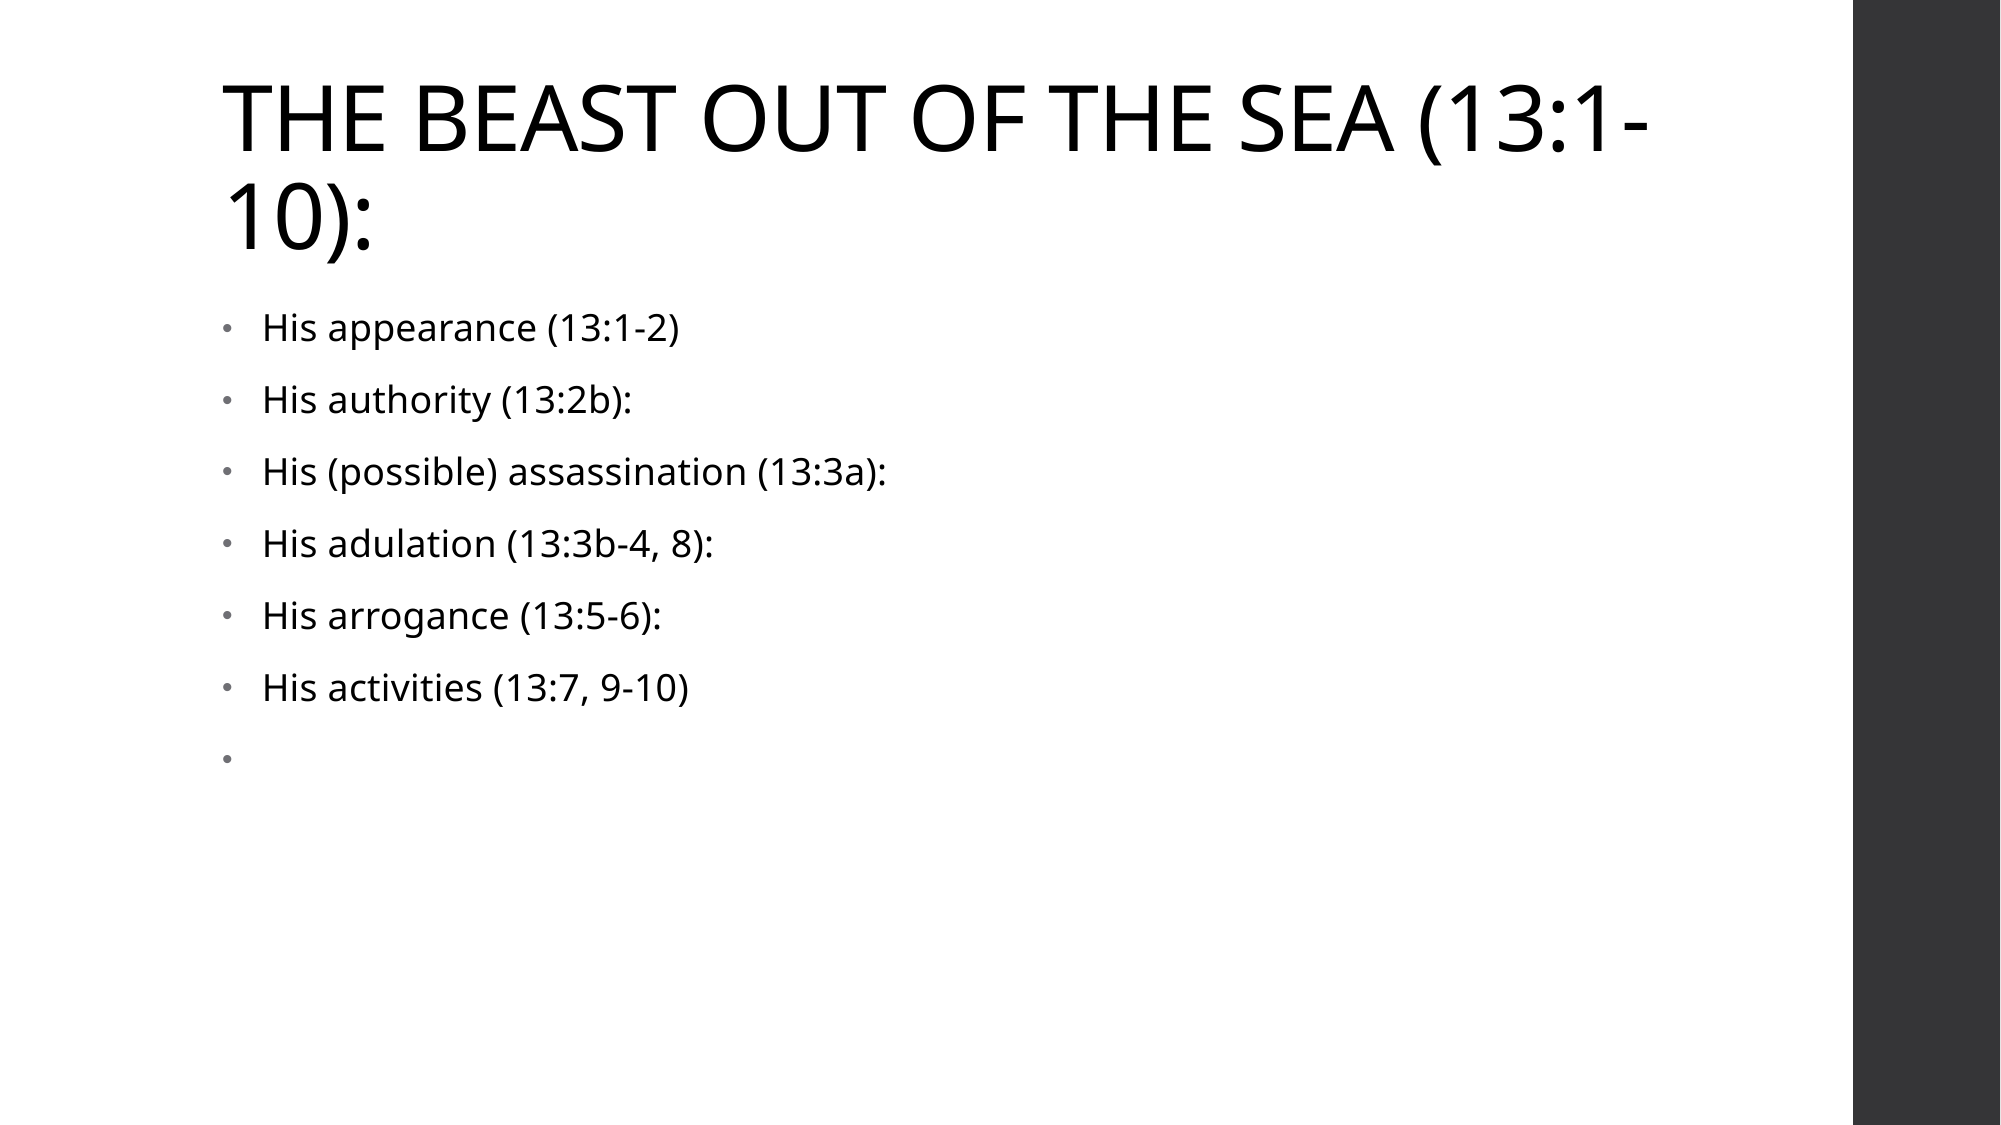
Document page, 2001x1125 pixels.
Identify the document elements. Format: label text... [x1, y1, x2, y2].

list His appearance (13:1-2) His authority (13:2b): His (possible) assassination (13:3a): His adulation (13:3b-4, 8): His arrogance (13:5-6): His activities (13:7, 9-10) [206, 299, 1617, 1014]
title THE BEAST OUT OF THE SEA (13:1-10): [206, 60, 1797, 278]
